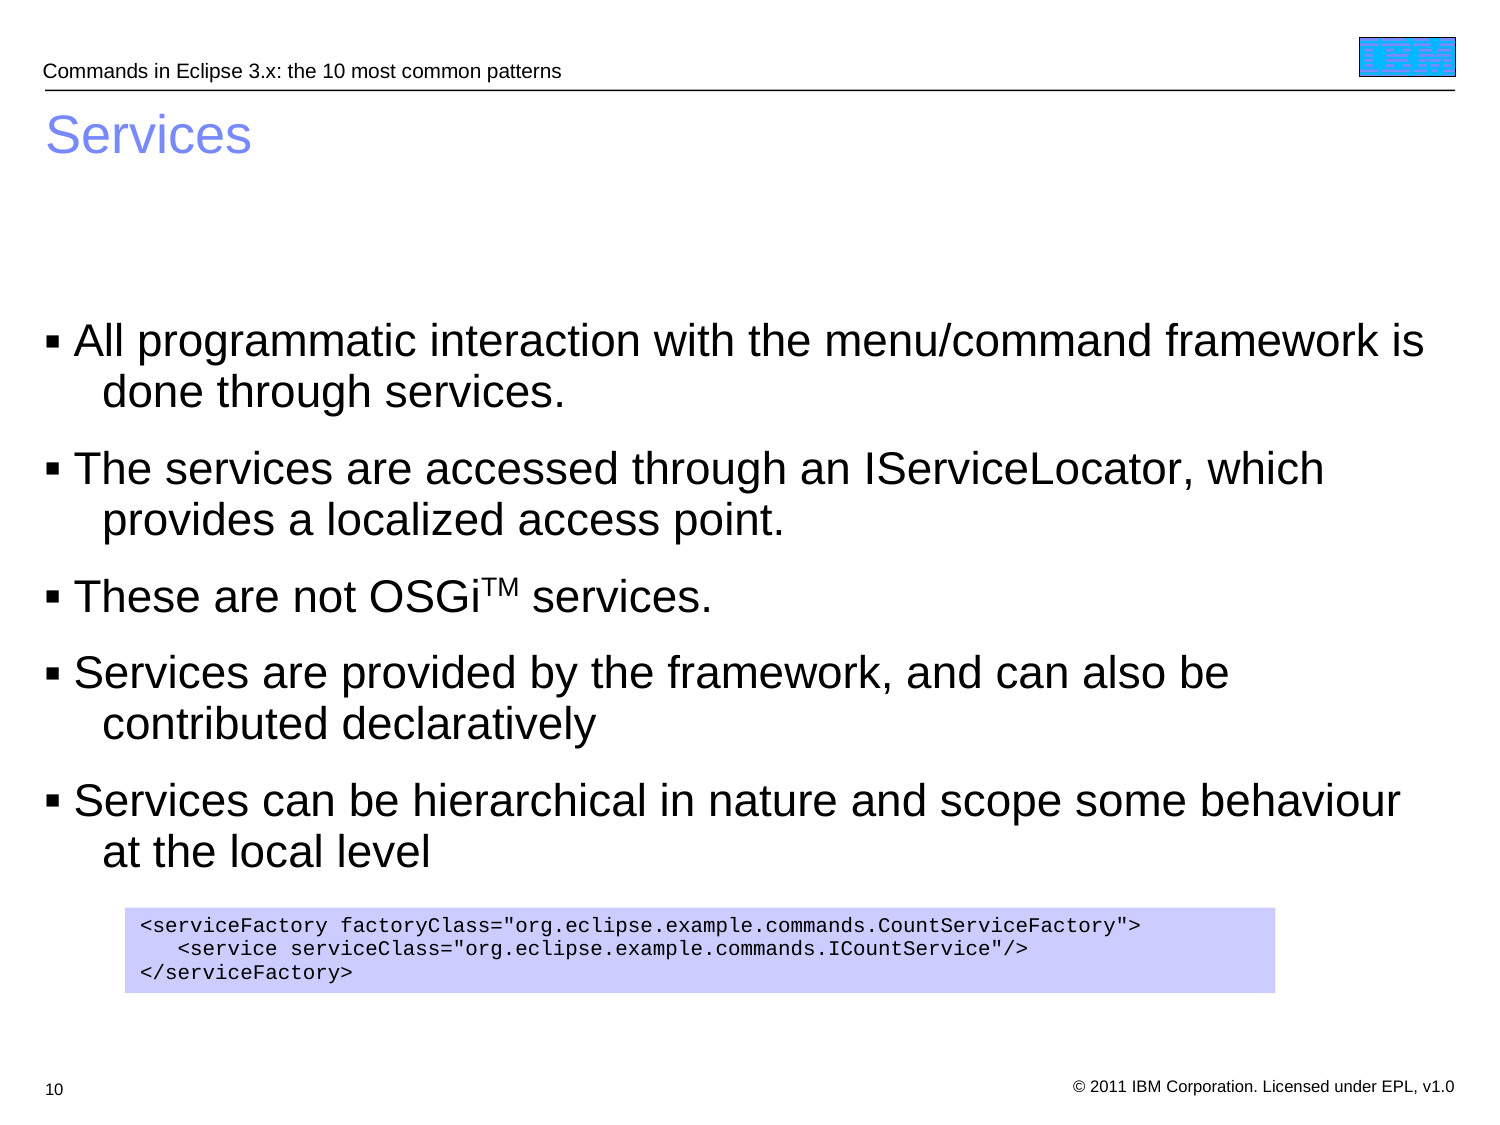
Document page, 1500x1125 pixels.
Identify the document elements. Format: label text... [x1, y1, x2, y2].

text_box Commands in Eclipse 3.x: the 10 most common patterns [27, 37, 1312, 83]
list All programmatic interaction with the menu/command framework is done through services. The services are accessed through an IServiceLocator, which provides a localized access point. These are not OSGiTM services. Services are provided by the framework, and can also be contributed declaratively Services can be hierarchical in nature and scope some behaviour at the local level [30, 307, 1456, 1058]
title Services [30, 97, 1456, 218]
text_box <serviceFactory factoryClass="org.eclipse.example.commands.CountServiceFactory"> <service serviceClass="org.eclipse.example.commands.ICountService"/> </serviceFactory> [125, 907, 1276, 994]
